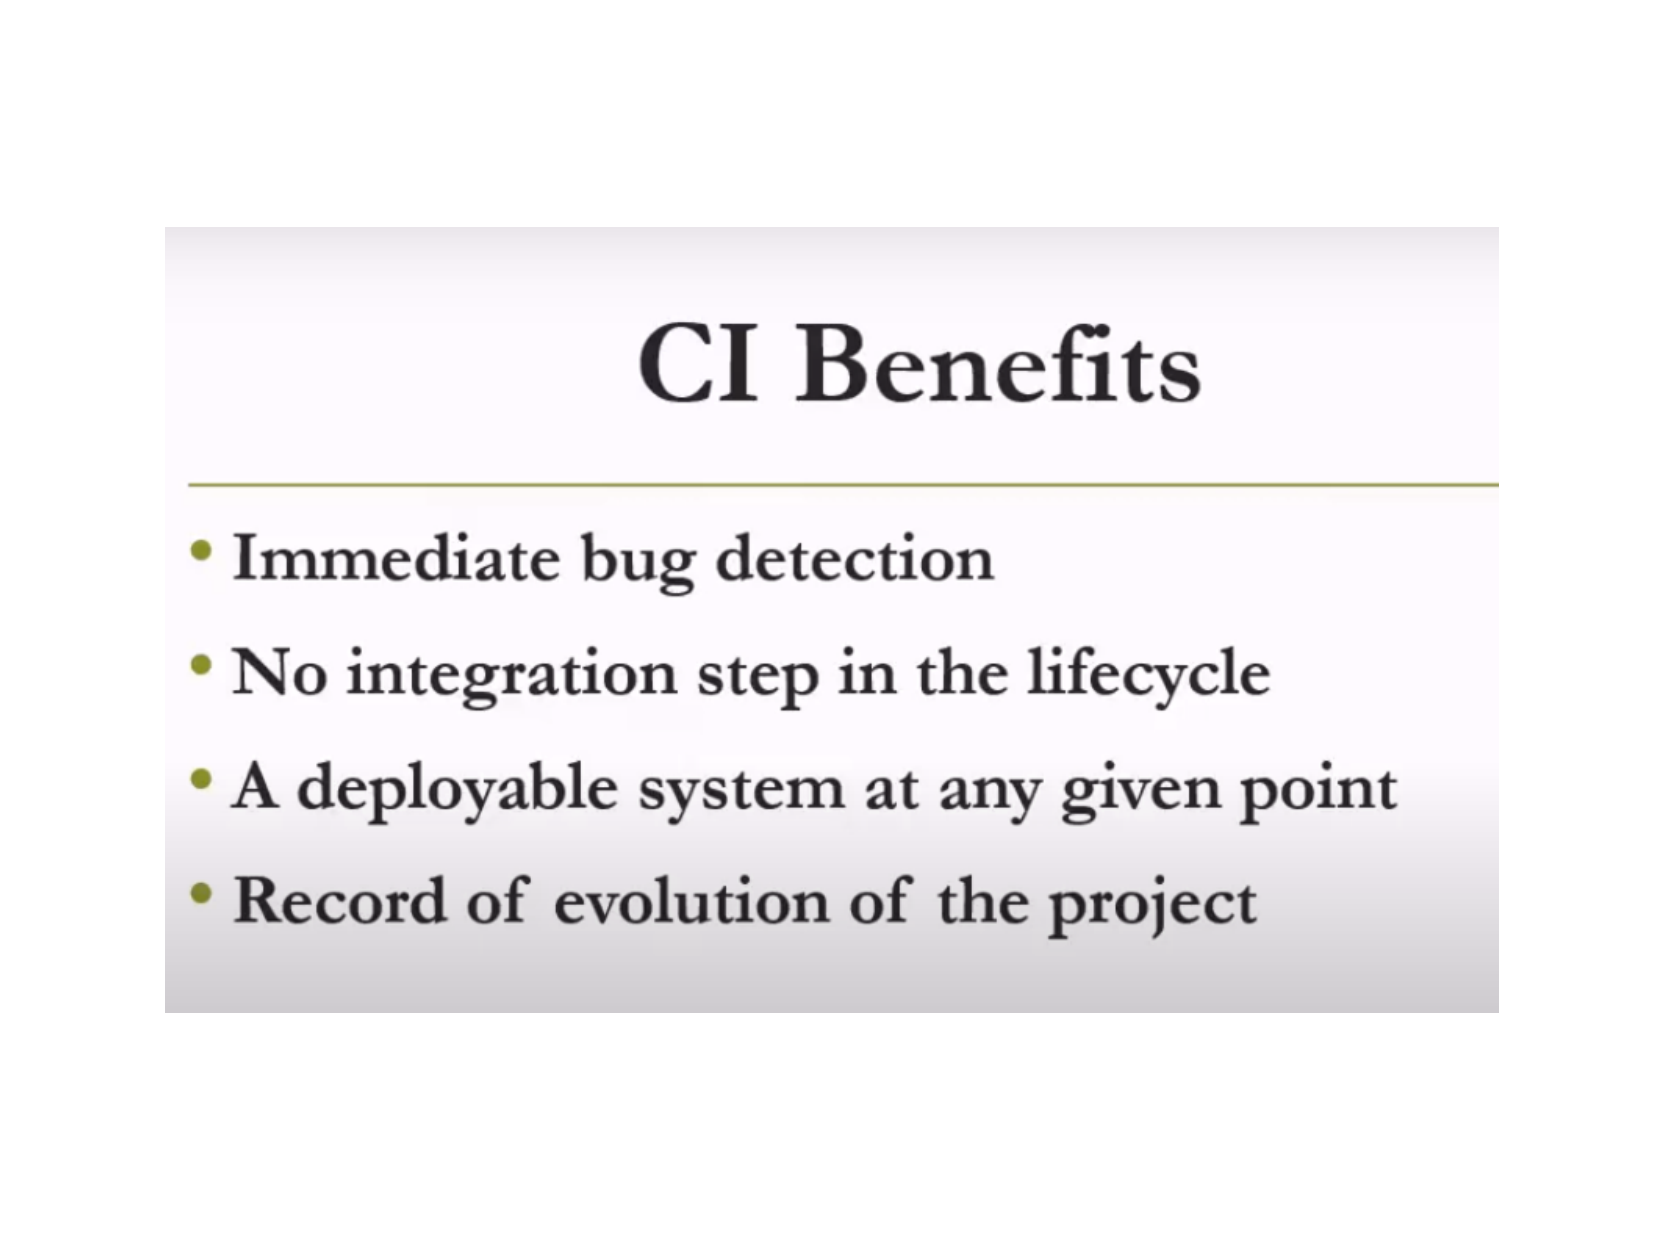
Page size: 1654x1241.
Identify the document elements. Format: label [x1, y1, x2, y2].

picture [165, 227, 1499, 1013]
